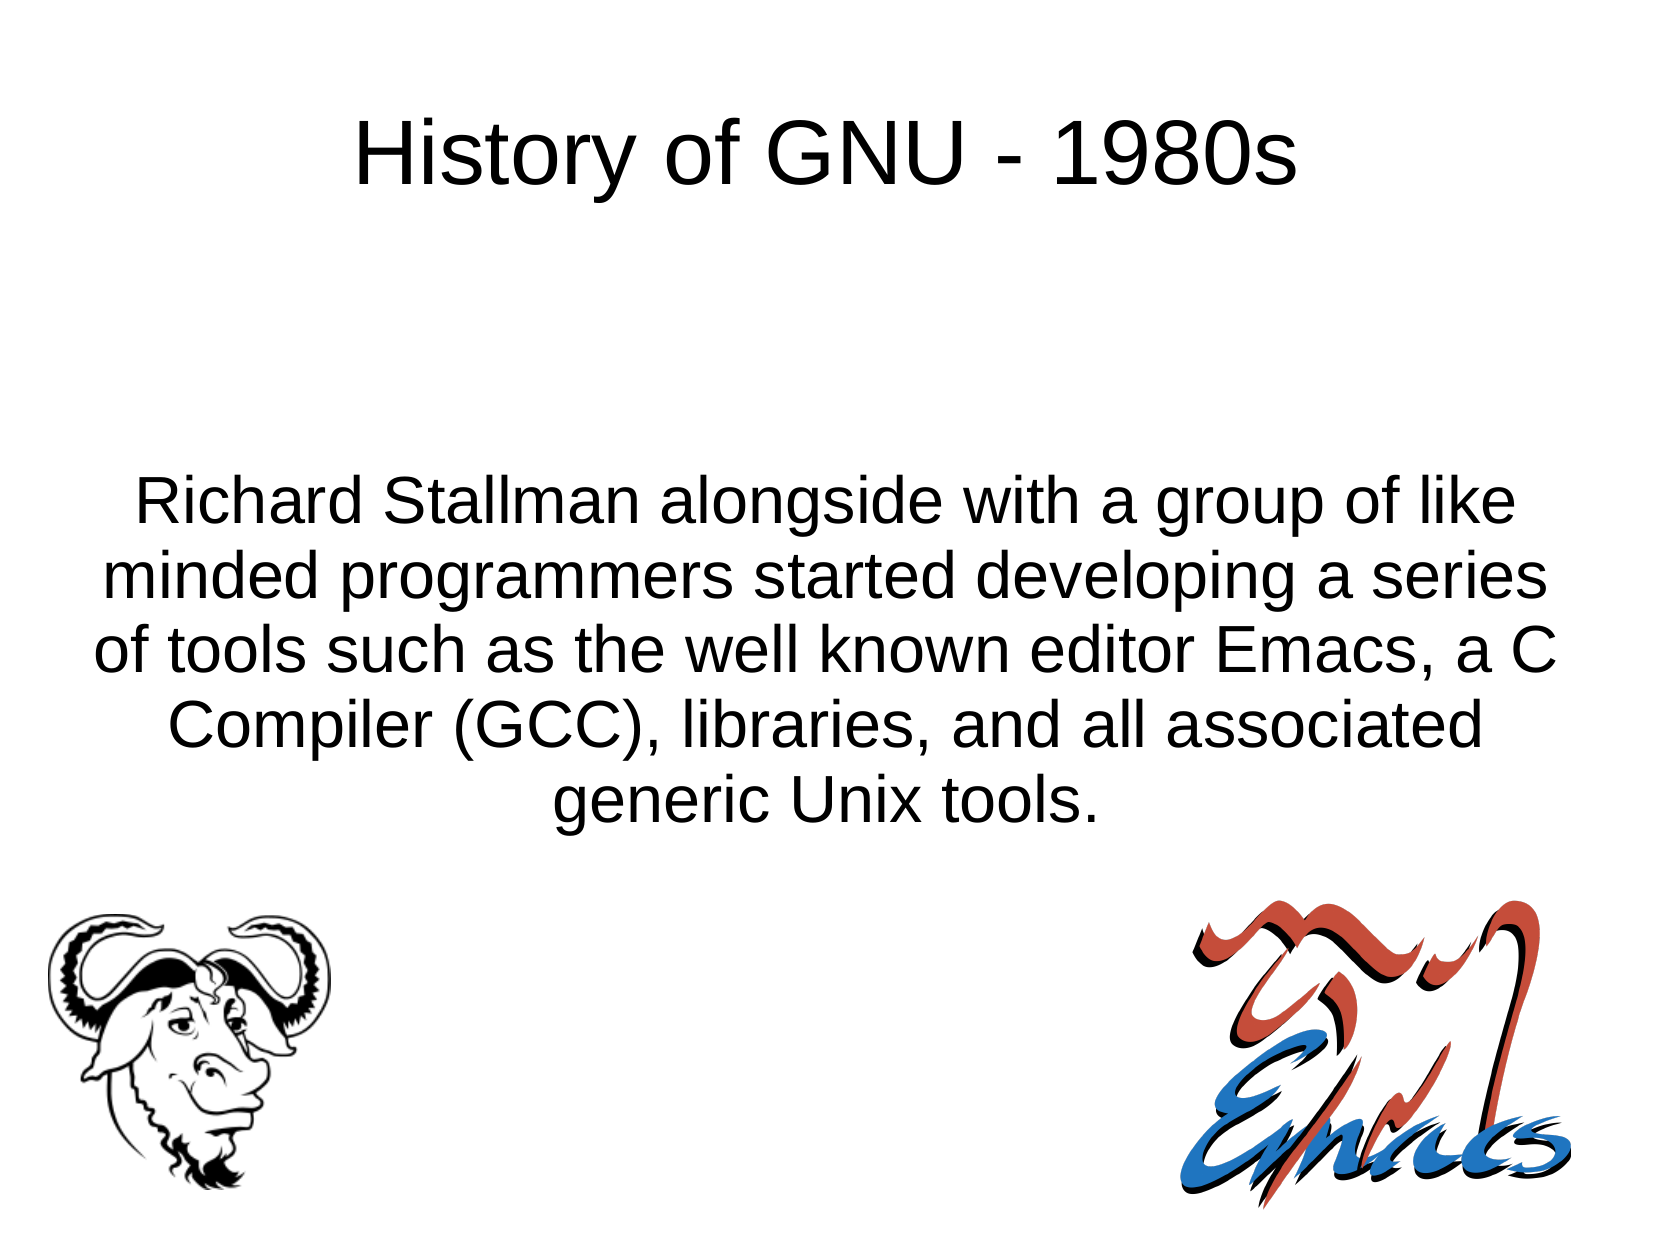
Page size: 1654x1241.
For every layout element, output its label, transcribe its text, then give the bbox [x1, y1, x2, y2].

picture [1176, 899, 1571, 1212]
picture [48, 914, 331, 1190]
title History of GNU - 1980s [82, 49, 1571, 257]
subtitle Richard Stallman alongside with a group of like minded programmers started developing a series of tools such as the well known editor Emacs, a C Compiler (GCC), libraries, and all associated generic Unix tools. [82, 290, 1571, 1010]
